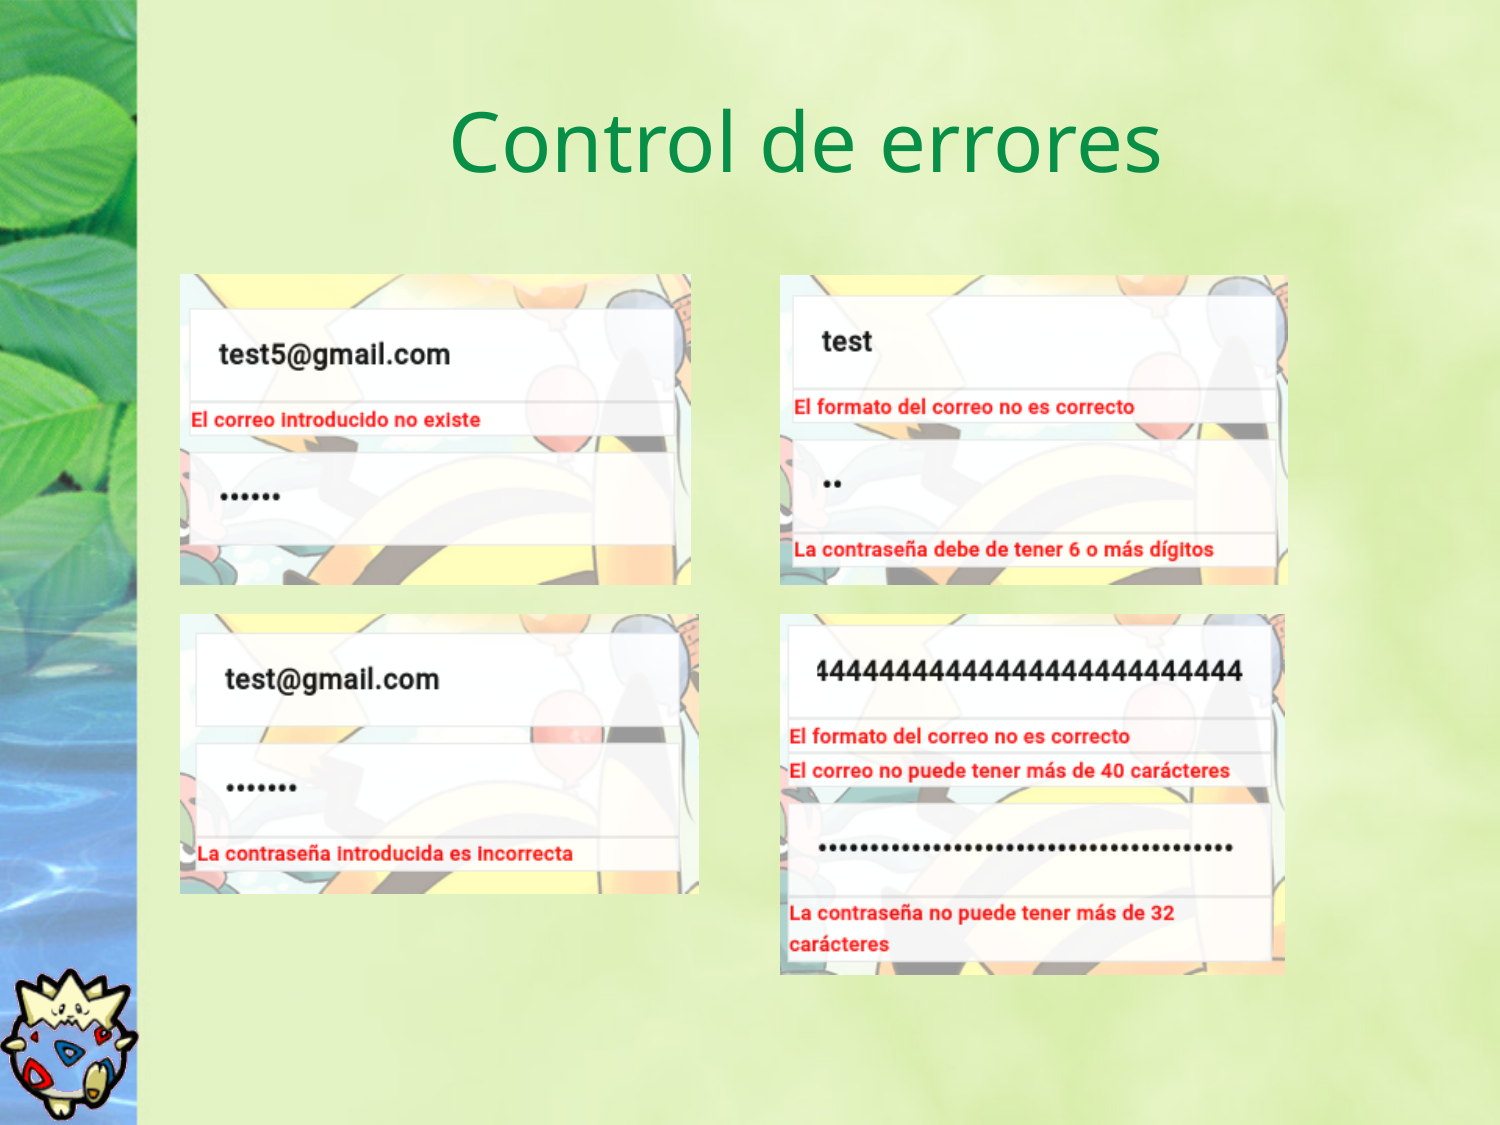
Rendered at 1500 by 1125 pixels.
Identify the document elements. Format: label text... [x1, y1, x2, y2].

picture [0, 0, 1500, 1125]
title Control de errores [187, 45, 1425, 233]
